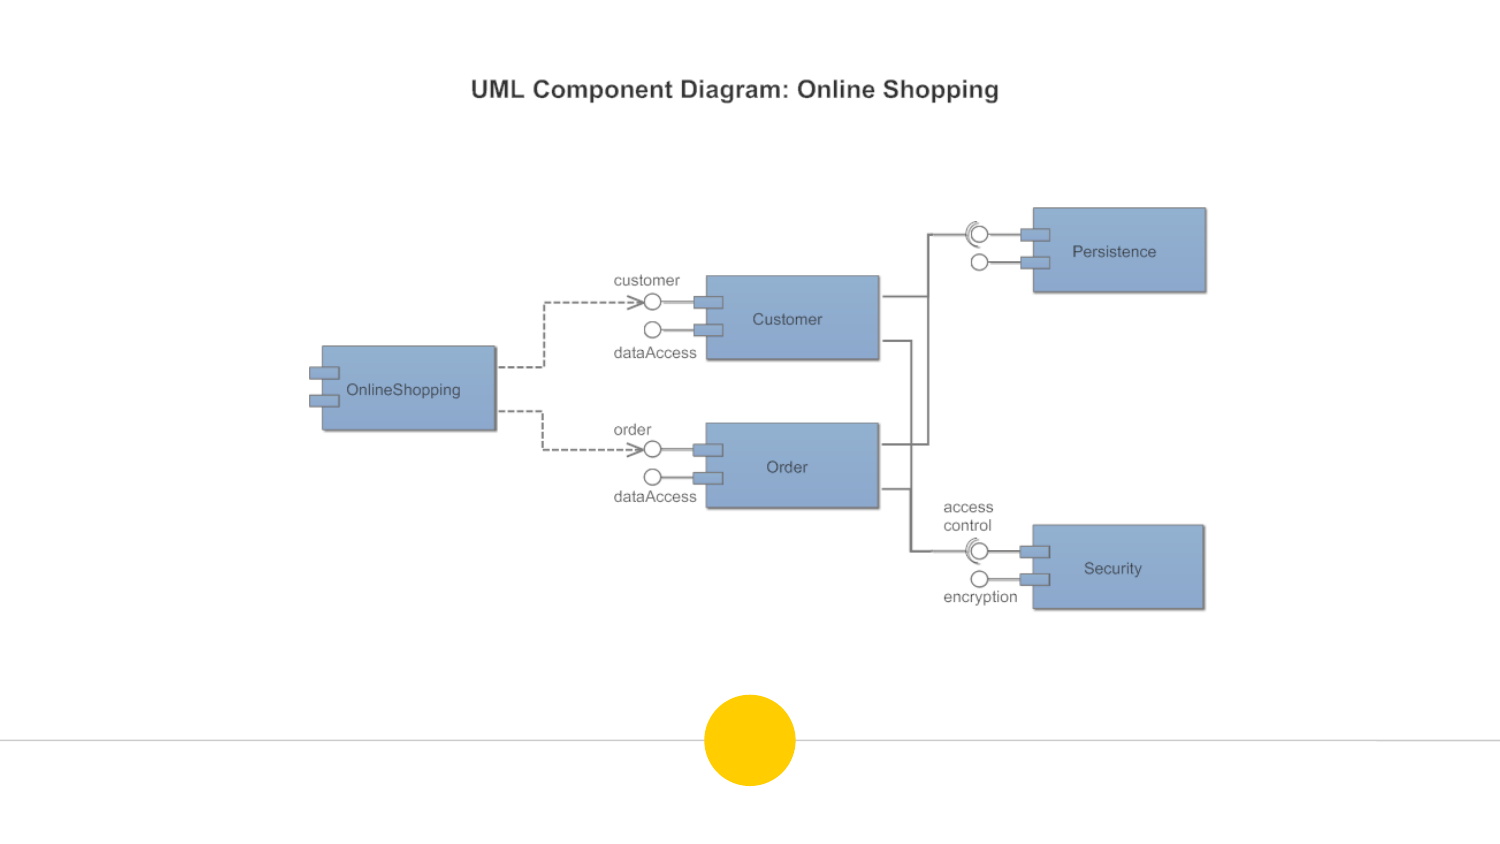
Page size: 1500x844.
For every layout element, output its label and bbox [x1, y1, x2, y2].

picture [186, 47, 1322, 657]
